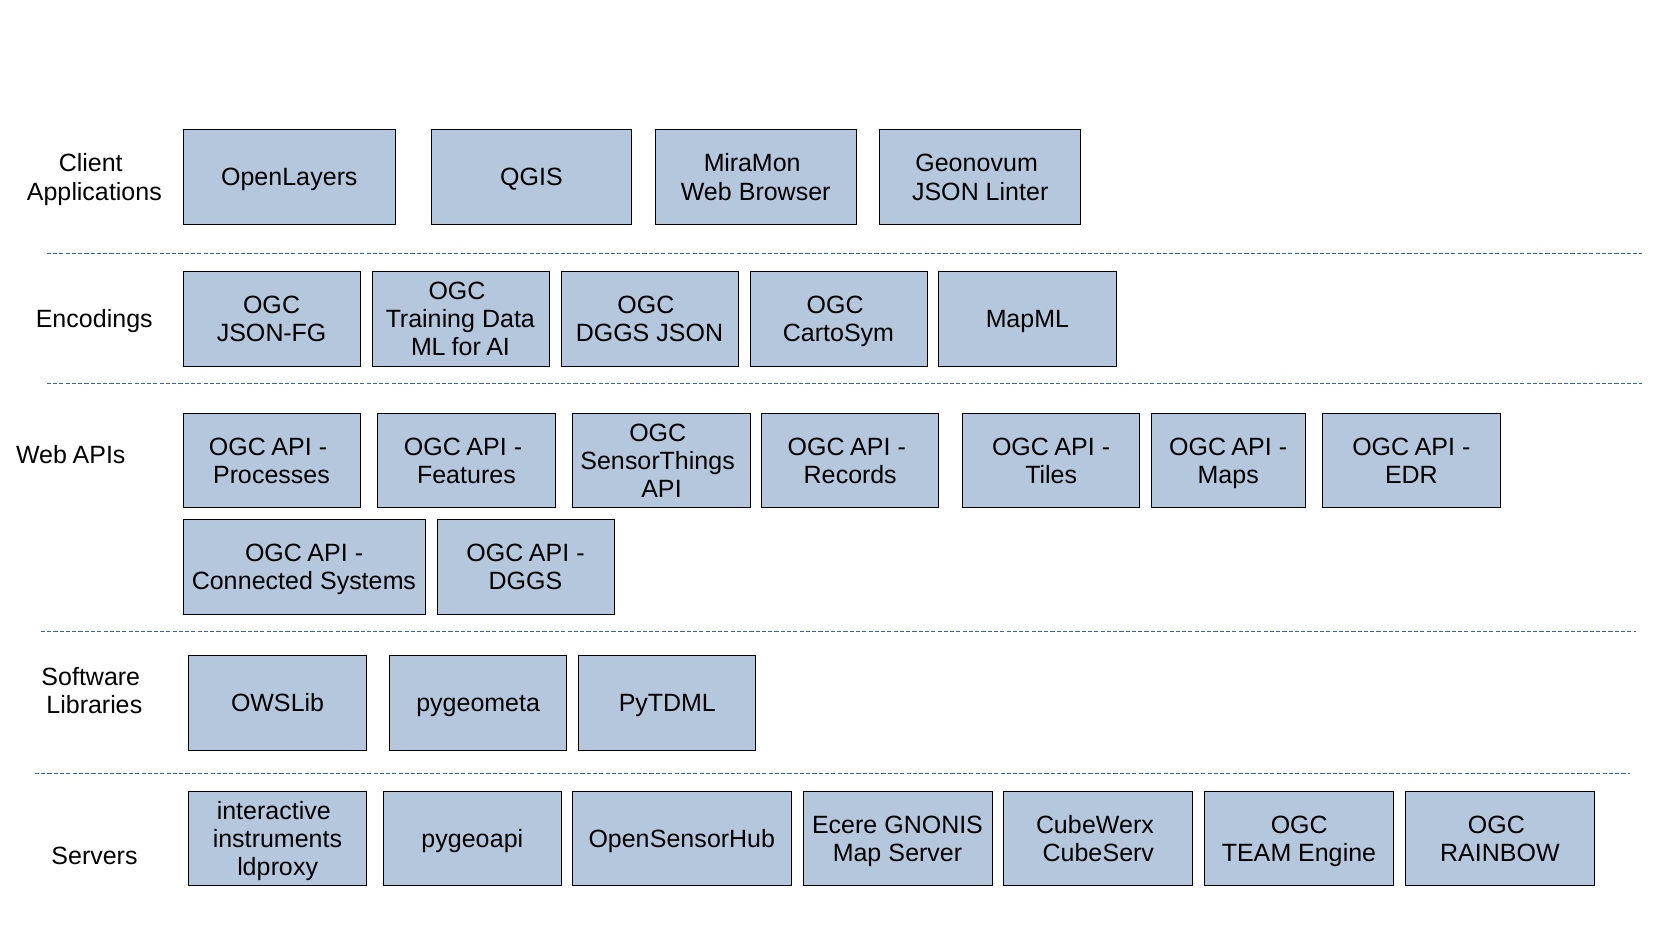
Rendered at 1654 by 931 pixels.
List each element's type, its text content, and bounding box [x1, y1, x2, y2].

text_box OGC API - DGGS [437, 519, 615, 615]
text_box Web APIs [0, 413, 148, 497]
text_box Ecere GNONIS Map Server [803, 791, 993, 886]
text_box OpenLayers [183, 129, 396, 225]
text_box QGIS [431, 129, 632, 225]
text_box Client Applications [17, 135, 172, 219]
text_box OGC SensorThings API [572, 413, 751, 508]
text_box pygeometa [389, 655, 567, 751]
text_box OGC TEAM Engine [1204, 791, 1394, 886]
text_box OWSLib [188, 655, 367, 751]
text_box OGC CartoSym [750, 271, 928, 367]
text_box Software Libraries [17, 649, 172, 733]
text_box OGC DGGS JSON [561, 271, 739, 367]
text_box OGC API - Connected Systems [183, 519, 426, 615]
text_box OGC API - Maps [1151, 413, 1306, 508]
text_box OGC API - EDR [1322, 413, 1501, 508]
text_box OGC JSON-FG [183, 271, 361, 367]
text_box OGC API - Features [377, 413, 556, 508]
text_box Servers [17, 814, 172, 898]
text_box OGC Training Data ML for AI [372, 271, 550, 367]
text_box Encodings [17, 277, 172, 361]
text_box MiraMon Web Browser [655, 129, 857, 225]
text_box PyTDML [578, 655, 756, 751]
text_box OGC API - Tiles [962, 413, 1140, 508]
text_box CubeWerx CubeServ [1003, 791, 1193, 886]
text_box OGC RAINBOW [1405, 791, 1595, 886]
text_box OGC API - Records [761, 413, 939, 508]
text_box interactive instruments ldproxy [188, 791, 367, 886]
text_box OpenSensorHub [572, 791, 792, 886]
text_box OGC API - Processes [183, 413, 361, 508]
text_box MapML [938, 271, 1117, 367]
text_box Geonovum JSON Linter [879, 129, 1081, 225]
text_box pygeoapi [383, 791, 562, 886]
